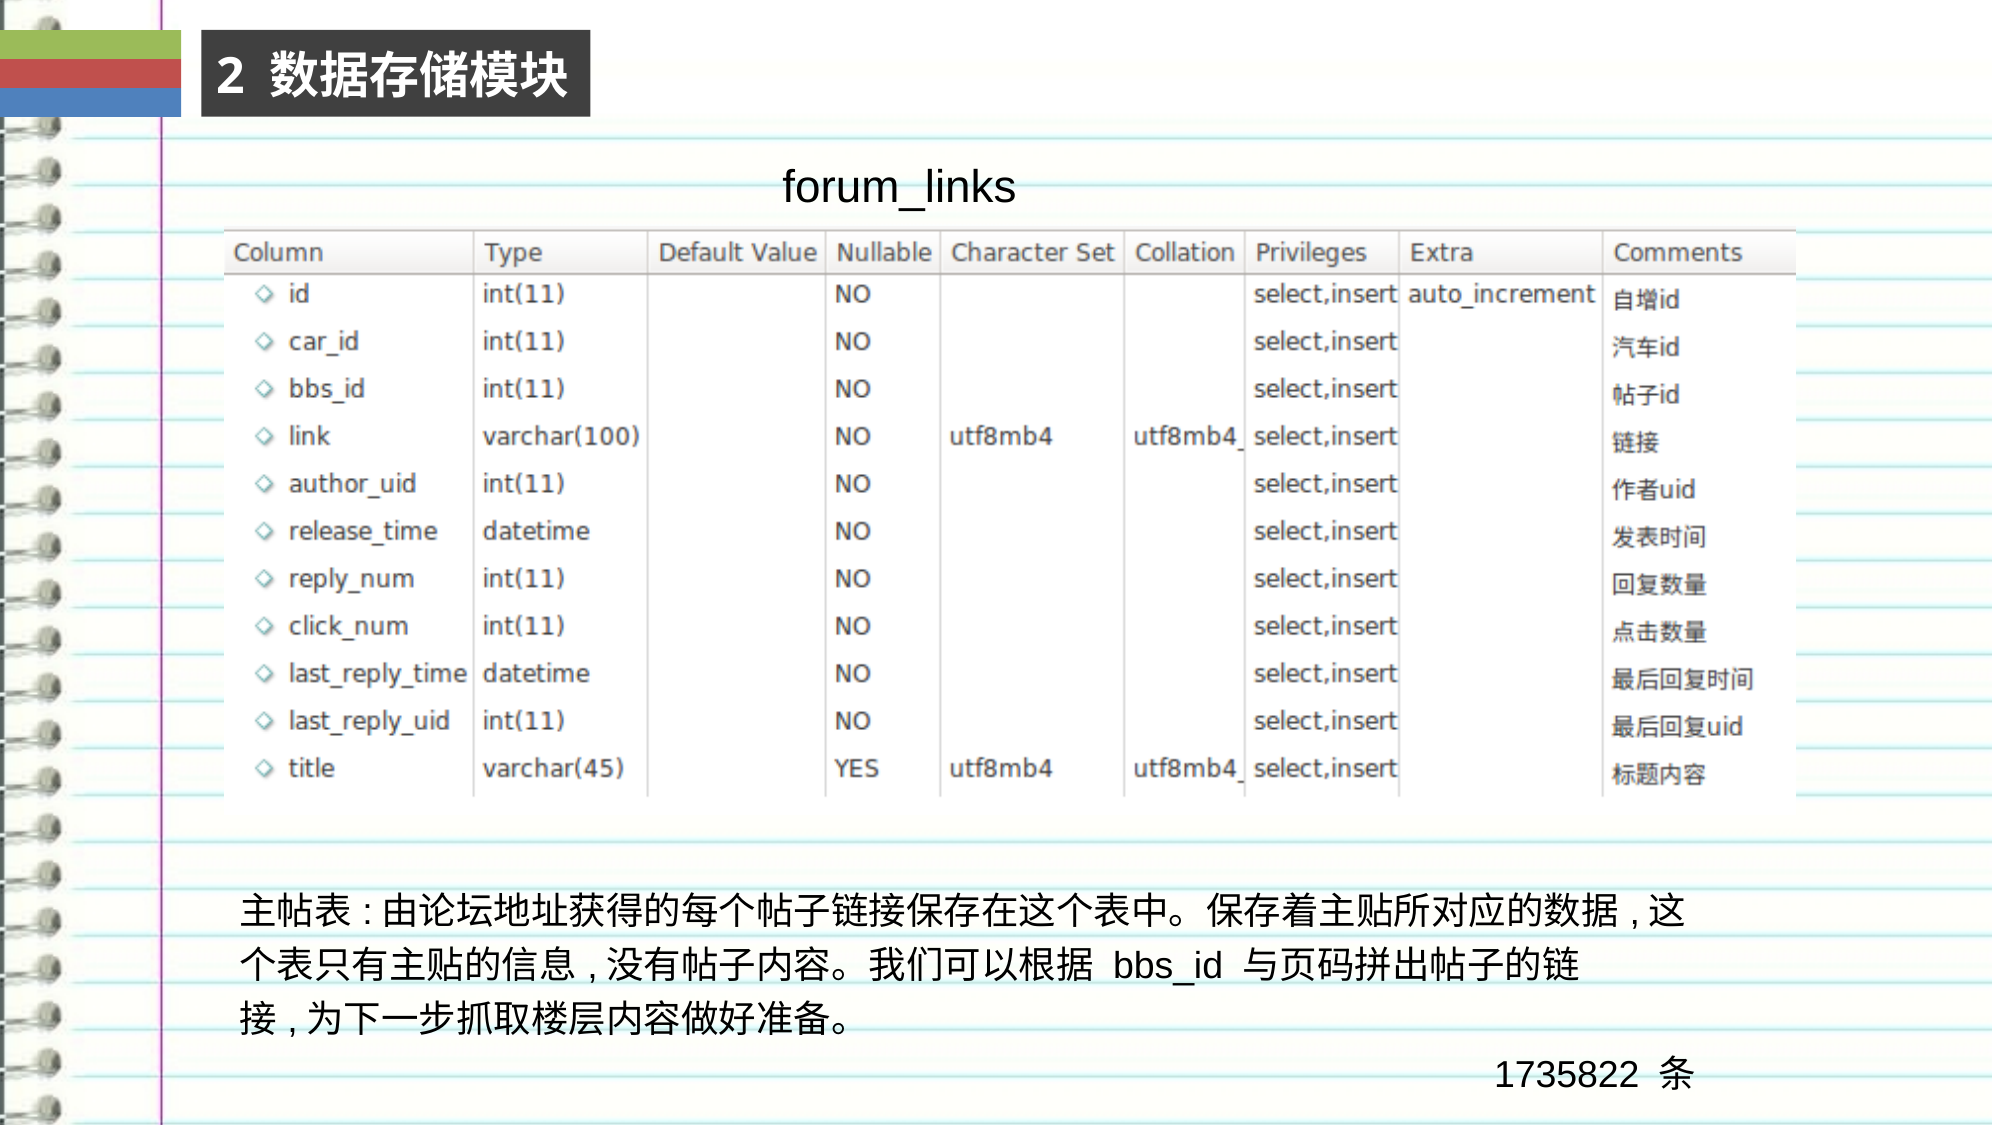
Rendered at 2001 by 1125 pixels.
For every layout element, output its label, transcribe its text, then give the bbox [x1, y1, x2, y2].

text_box forum_links [767, 153, 1382, 220]
text_box 2 数据存储模块 [201, 29, 591, 117]
picture [0, 0, 1995, 1125]
text_box 主帖表:由论坛地址获得的每个帖子链接保存在这个表中。保存着主贴所对应的数据,这个表只有主贴的信息,没有帖子内容。我们可以根据 bbs_id 与页码拼出帖子的链 接,为下一步抓取楼层内容做好准备。 1735822 条 [224, 873, 1737, 1111]
